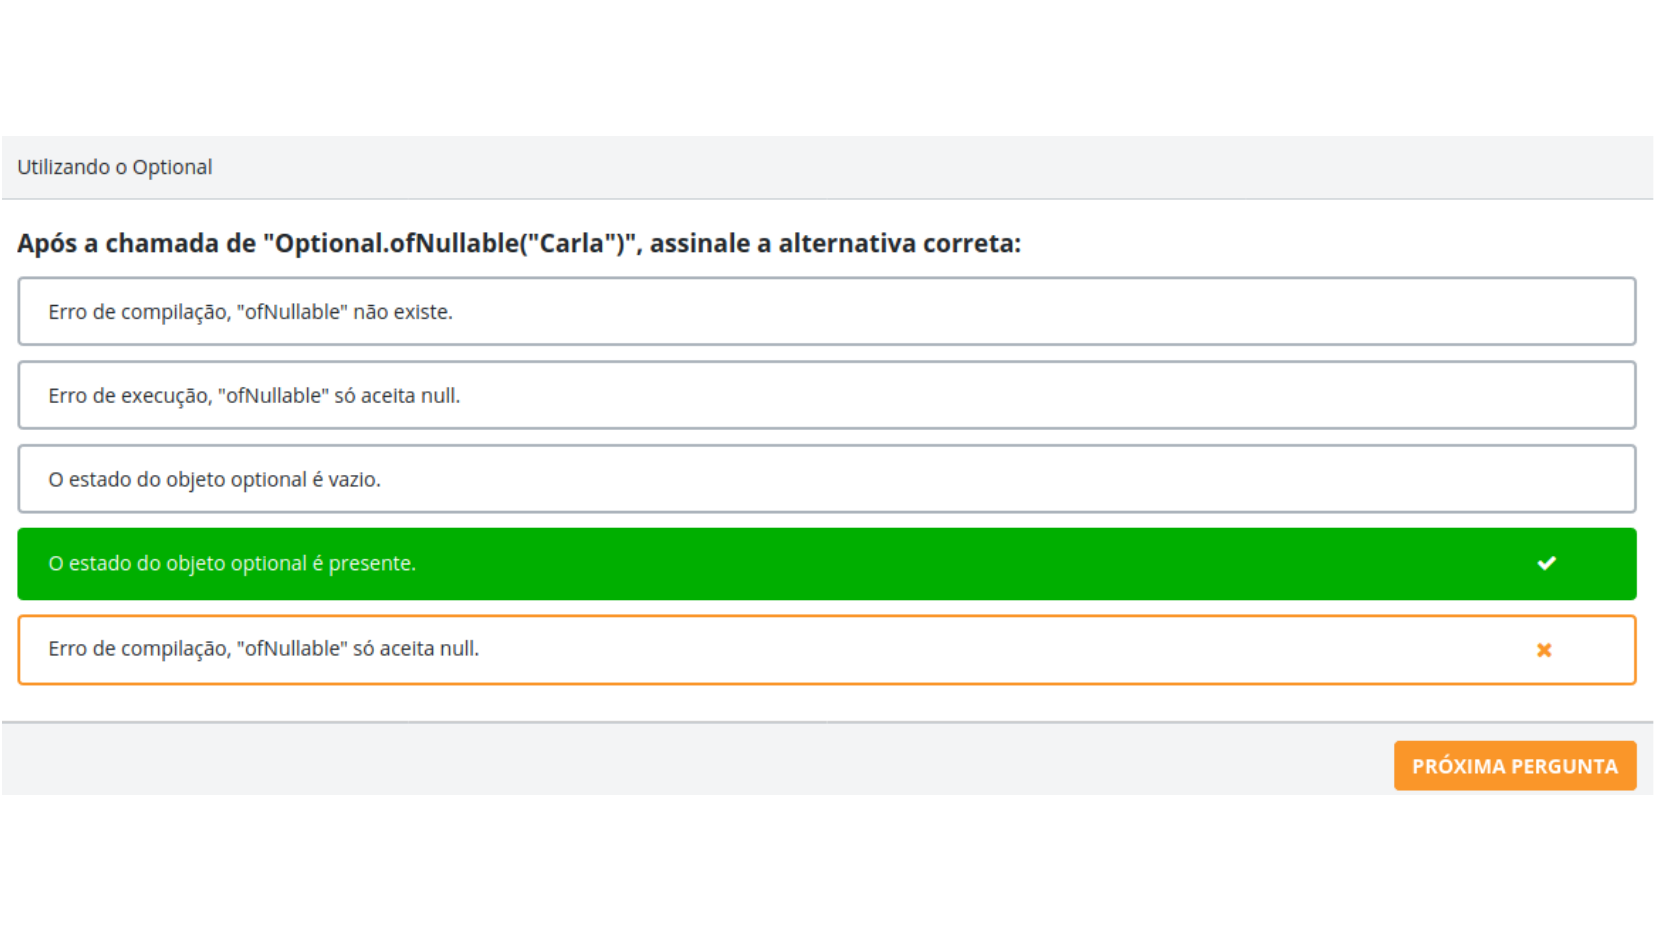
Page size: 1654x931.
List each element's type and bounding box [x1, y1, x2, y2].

picture [2, 136, 1654, 795]
